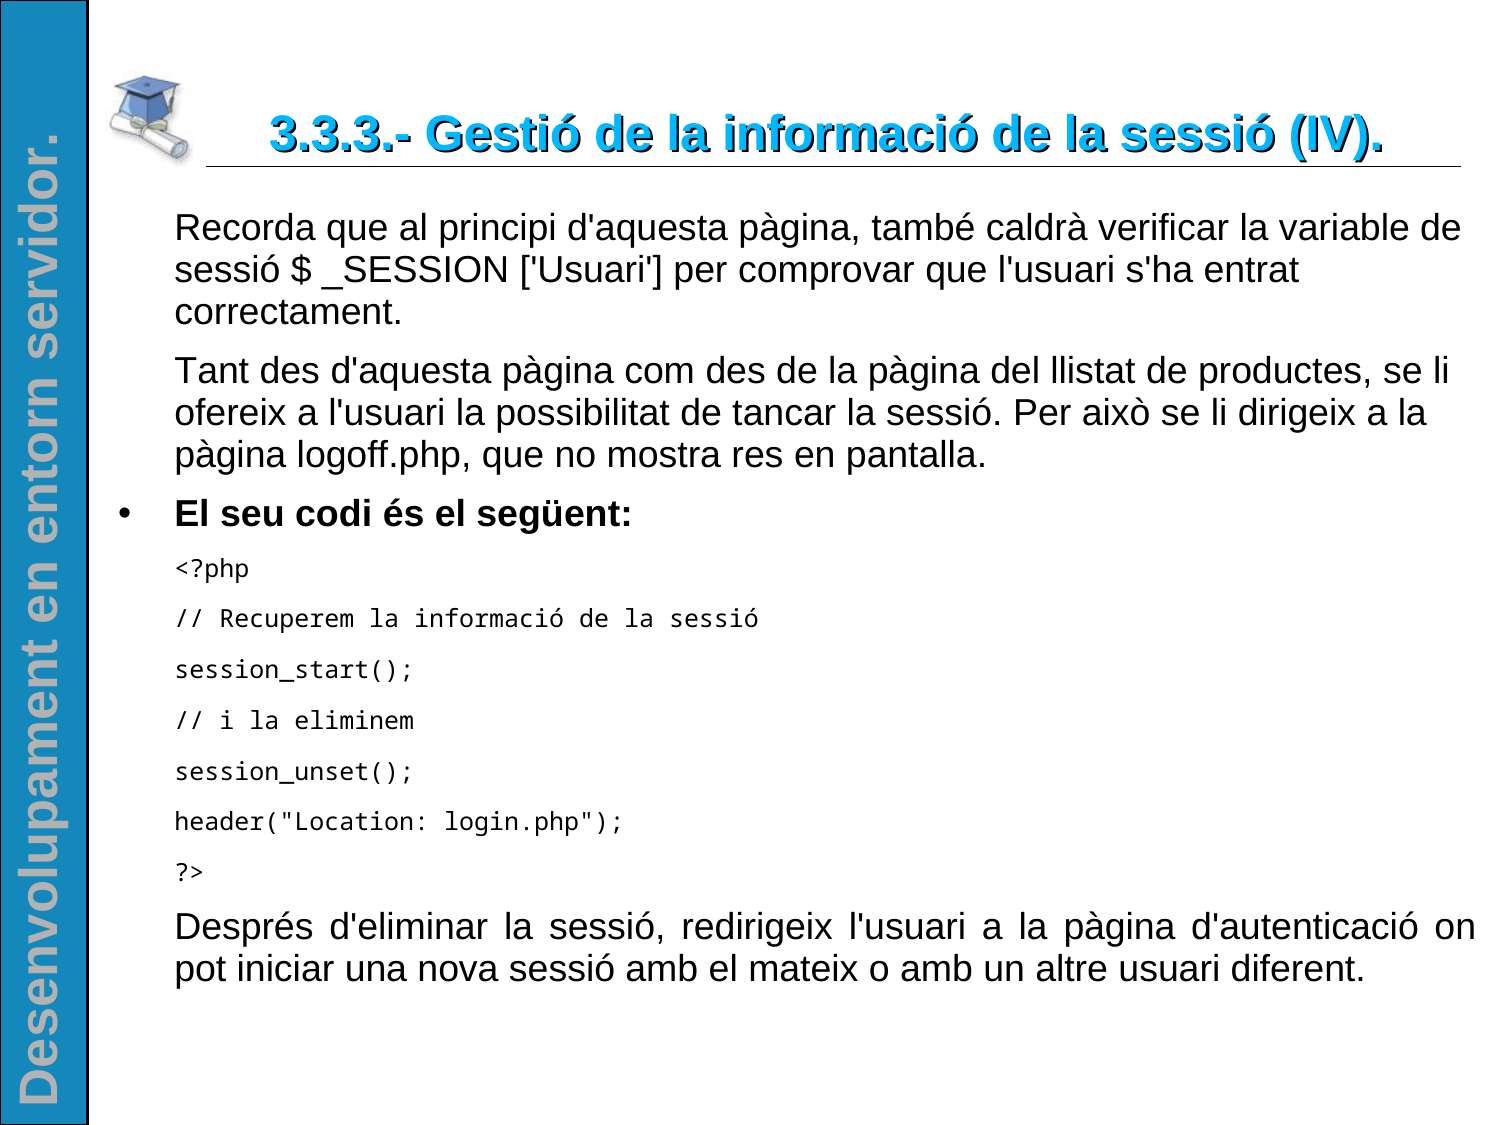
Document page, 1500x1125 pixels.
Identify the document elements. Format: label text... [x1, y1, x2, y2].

title 3.3.3.- Gestió de la informació de la sessió (IV). [206, 88, 1447, 178]
picture [93, 61, 206, 174]
list Recorda que al principi d'aquesta pàgina, també caldrà verificar la variable de sessió $ _SESSION ['Usuari'] per comprovar que l'usuari s'ha entrat correctament. Tant des d'aquesta pàgina com des de la pàgina del llistat de productes, se li ofereix a l'usuari la possibilitat de tancar la sessió. Per això se li dirigeix a la pàgina logoff.php, que no mostra res en pantalla. El seu codi és el següent: <?php // Recuperem la informació de la sessió session_start(); // i la eliminem session_unset(); header("Location: login.php"); ?> Després d'eliminar la sessió, redirigeix l'usuari a la pàgina d'autenticació on pot iniciar una nova sessió amb el mateix o amb un altre usuari diferent. [118, 206, 1477, 1093]
